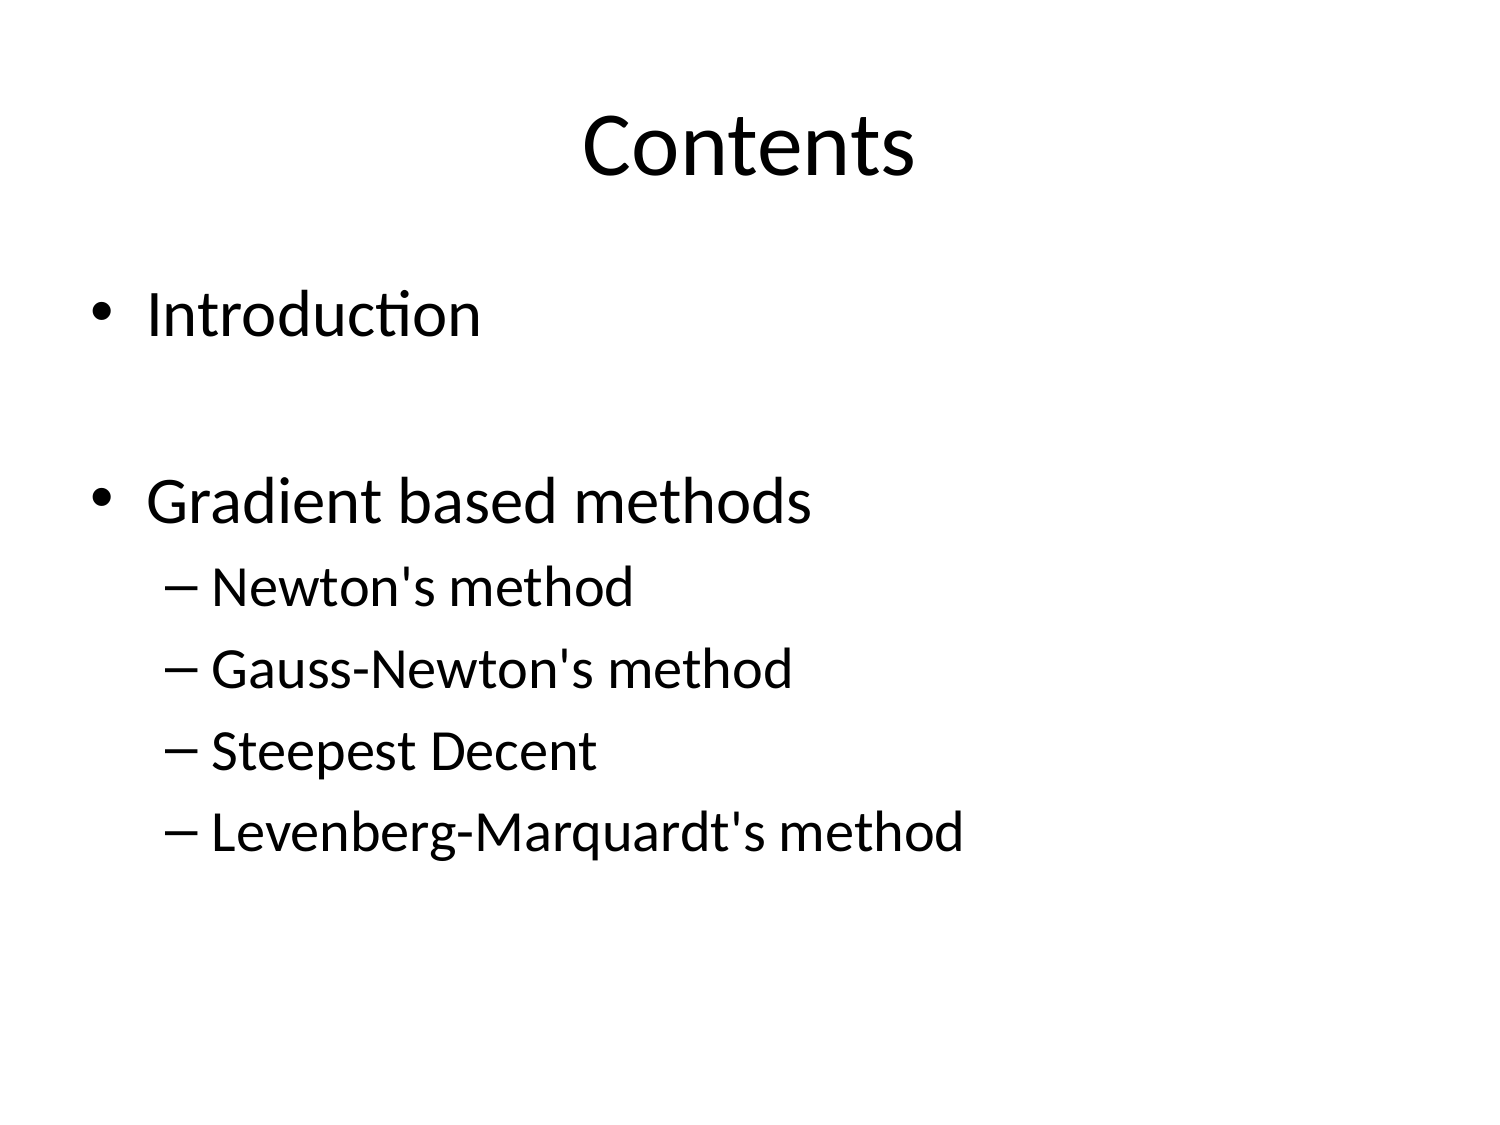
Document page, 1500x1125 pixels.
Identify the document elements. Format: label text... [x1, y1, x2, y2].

title Contents [75, 45, 1425, 233]
list Introduction Gradient based methods Newton's method Gauss-Newton's method Steepest Decent Levenberg-Marquardt's method [75, 262, 1425, 1059]
